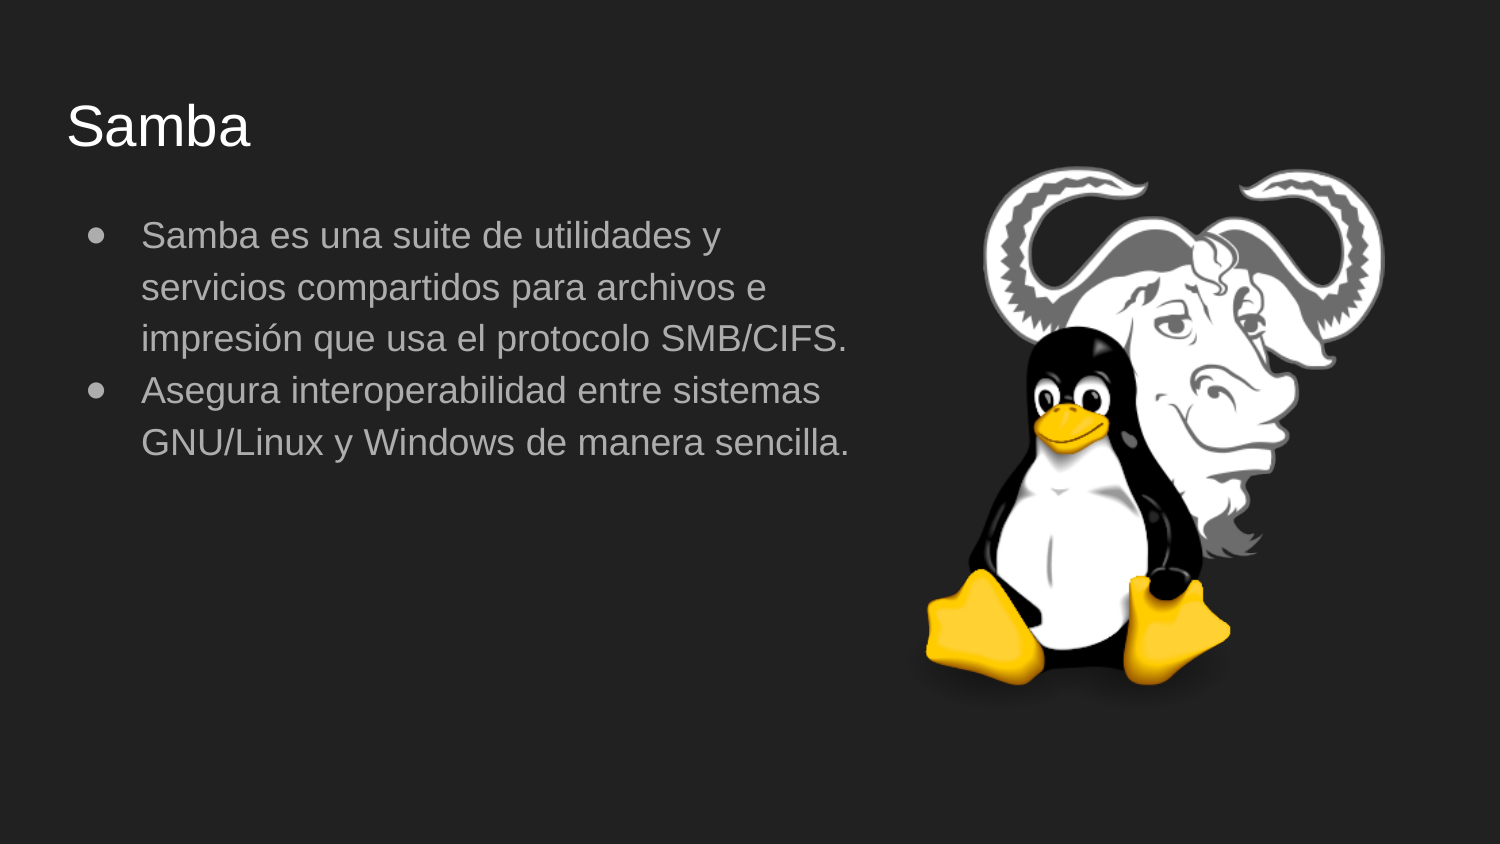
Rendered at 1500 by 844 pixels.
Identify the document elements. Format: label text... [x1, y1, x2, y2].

title Samba [51, 72, 1449, 167]
list Samba es una suite de utilidades y servicios compartidos para archivos e impresión que usa el protocolo SMB/CIFS. Asegura interoperabilidad entre sistemas GNU/Linux y Windows de manera sencilla. [51, 189, 886, 750]
picture [906, 166, 1385, 710]
